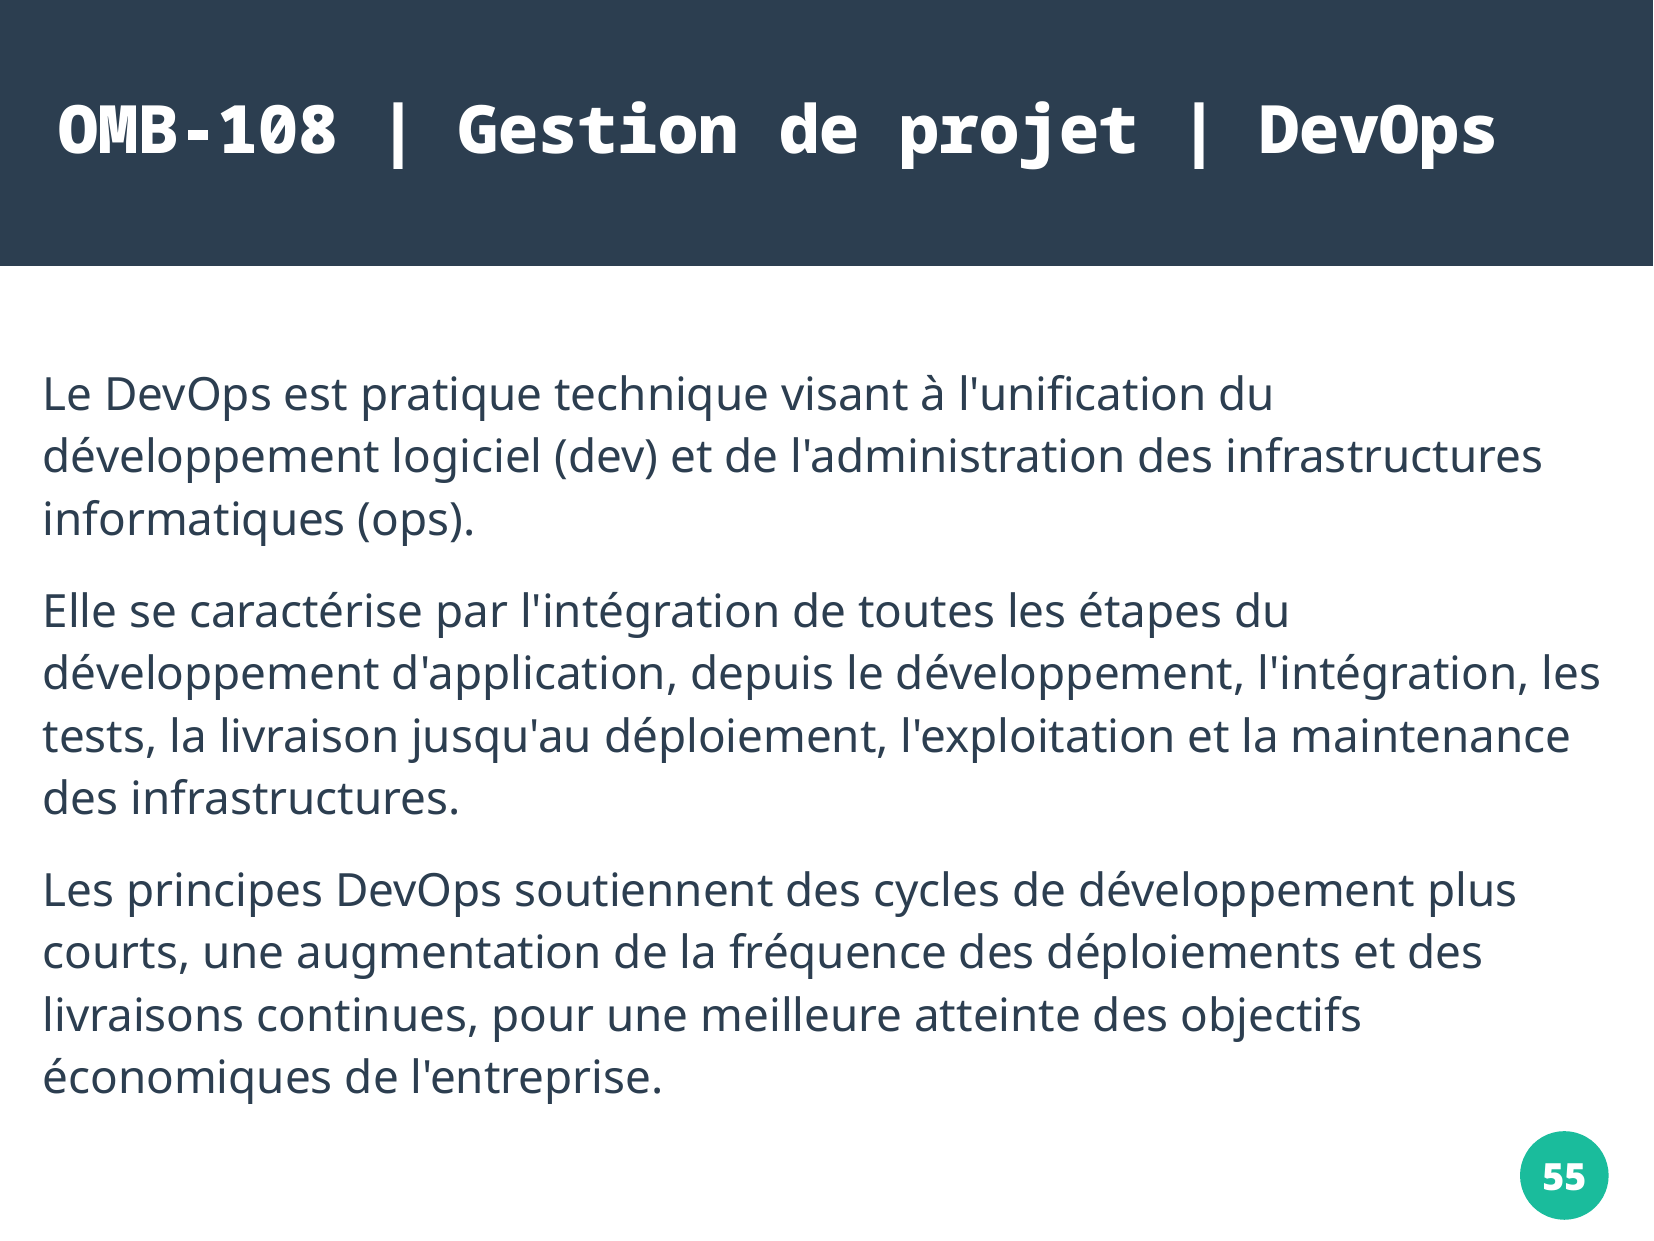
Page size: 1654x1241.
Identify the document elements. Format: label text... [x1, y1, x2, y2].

list Le DevOps est pratique technique visant à l'unification du développement logiciel (dev) et de l'administration des infrastructures informatiques (ops). Elle se caractérise par l'intégration de toutes les étapes du développement d'application, depuis le développement, l'intégration, les tests, la livraison jusqu'au déploiement, l'exploitation et la maintenance des infrastructures. Les principes DevOps soutiennent des cycles de développement plus courts, une augmentation de la fréquence des déploiements et des livraisons continues, pour une meilleure atteinte des objectifs économiques de l'entreprise. [42, 269, 1622, 1216]
title OMB-108 | Gestion de projet | DevOps [58, 49, 1594, 207]
